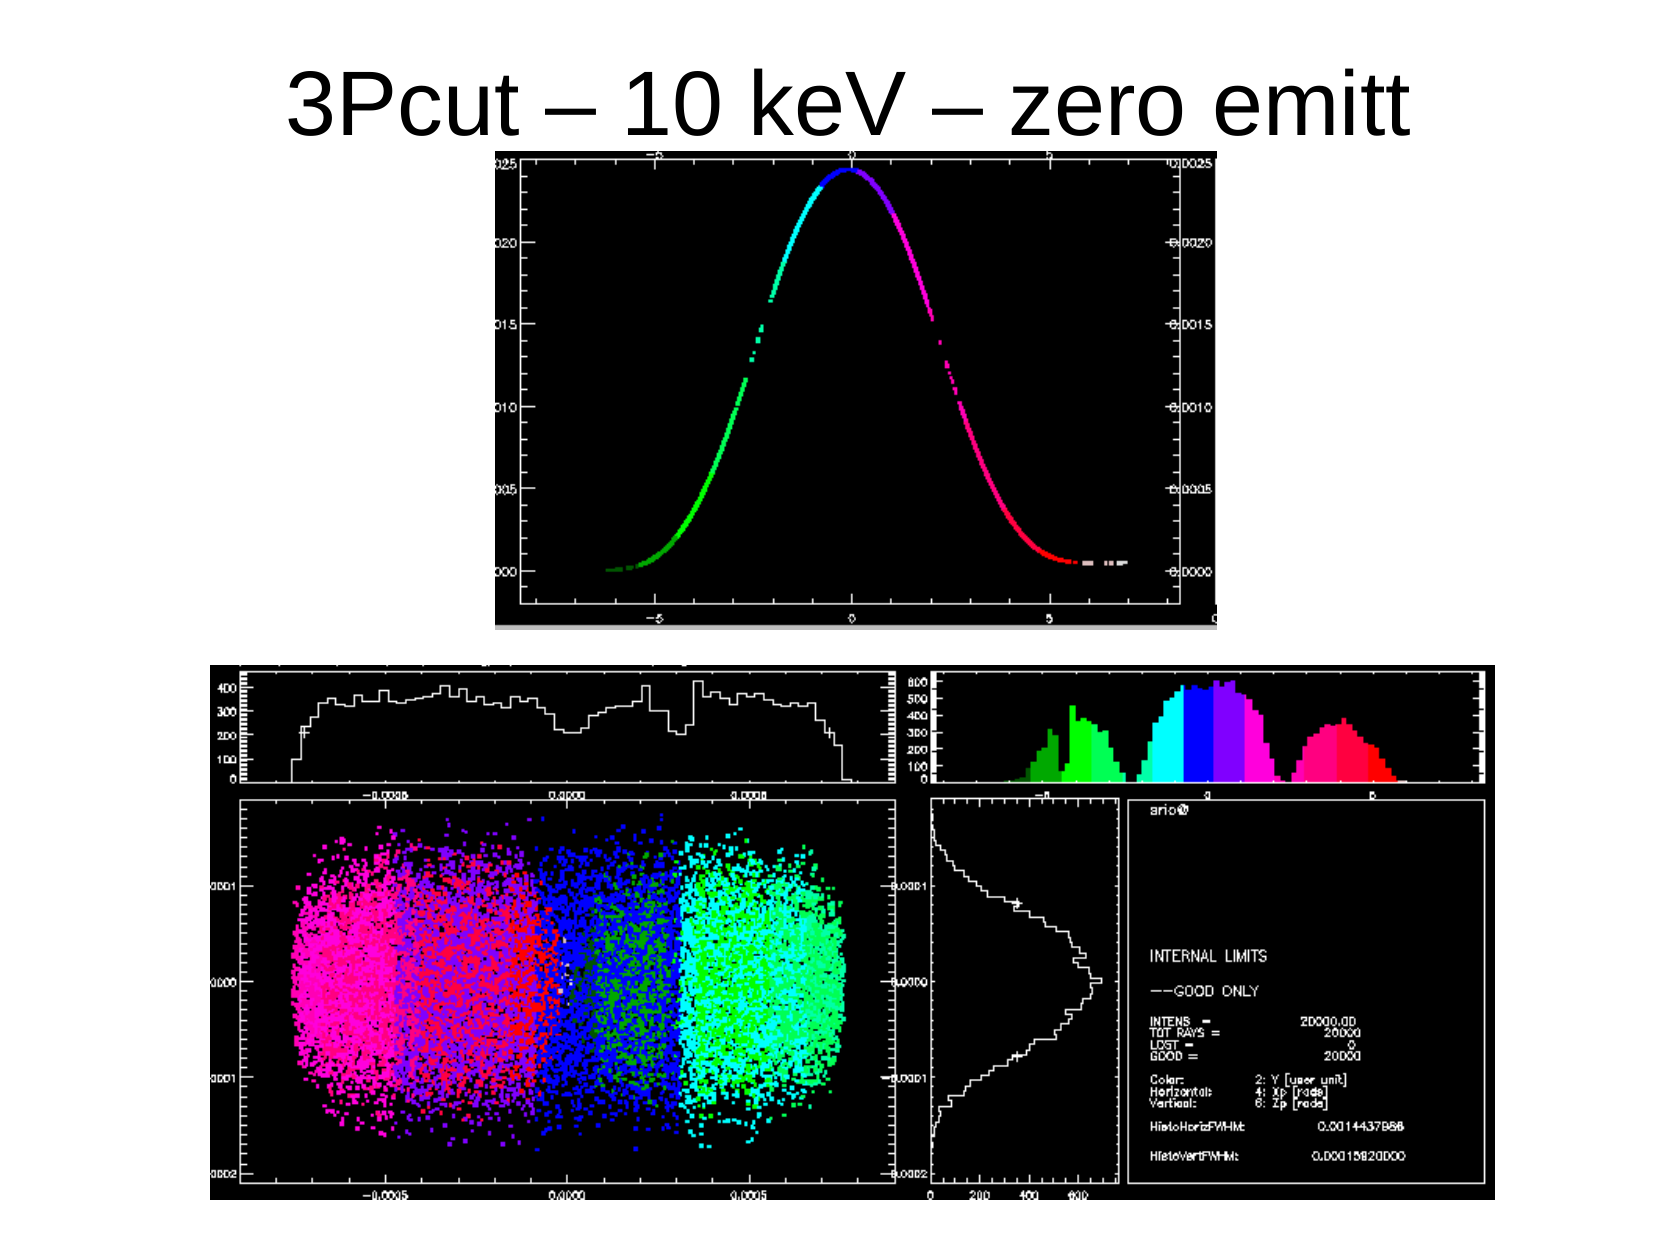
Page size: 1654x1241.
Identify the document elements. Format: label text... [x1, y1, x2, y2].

picture [495, 208, 1217, 631]
title 3Pcut – 10 keV – zero emitt [105, 0, 1594, 208]
picture [210, 665, 1495, 1201]
